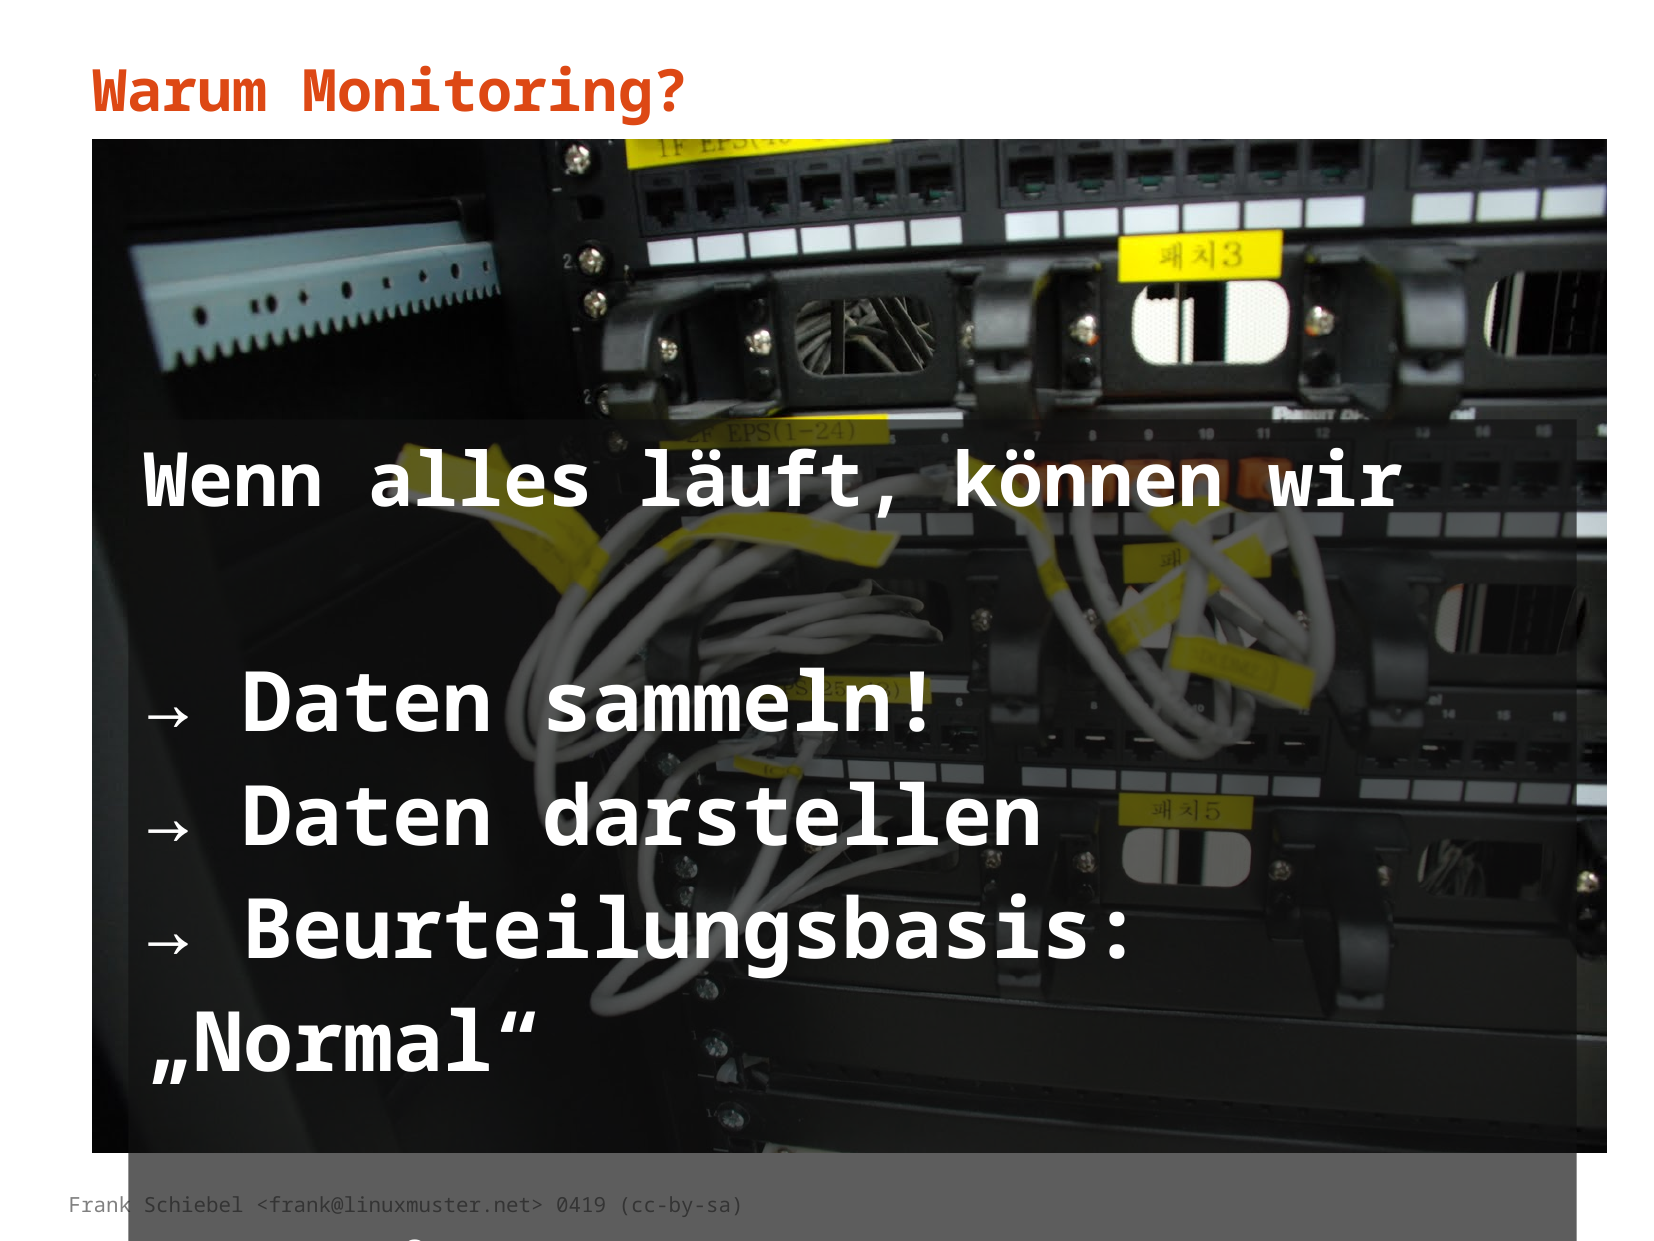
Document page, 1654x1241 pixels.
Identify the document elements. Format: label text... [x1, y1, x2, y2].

text_box Wenn alles läuft, können wir → Daten sammeln! → Daten darstellen → Beurteilungsbasis: „Normal“ Entwicklungen erkennen, Probleme voraussehen. [128, 419, 1577, 1160]
text_box Warum Monitoring? [78, 42, 1130, 118]
picture [92, 139, 1607, 1153]
